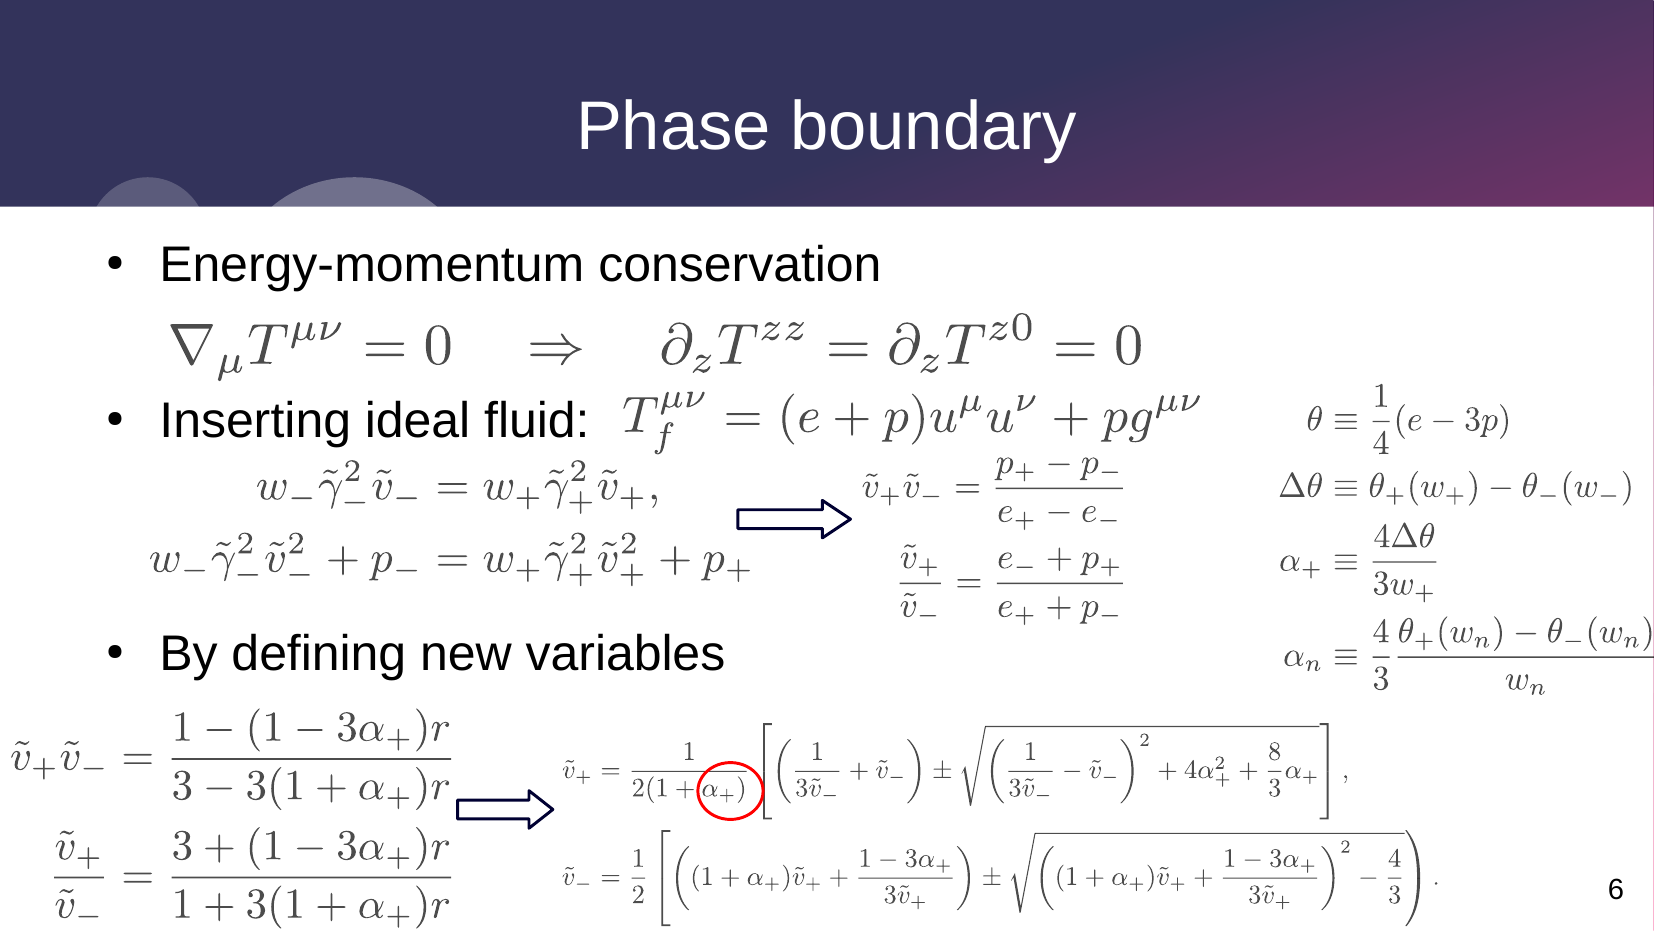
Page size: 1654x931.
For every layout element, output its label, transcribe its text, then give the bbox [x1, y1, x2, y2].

text_box [170, 312, 1141, 382]
text_box [11, 708, 452, 929]
title Phase boundary [88, 44, 1565, 207]
text_box [150, 460, 851, 587]
text_box [862, 457, 1123, 626]
list Energy-momentum conservation Inserting ideal fluid: By defining new variables [88, 236, 1565, 827]
text_box [562, 723, 1438, 927]
text_box [623, 391, 1201, 455]
text_box [457, 790, 553, 829]
text_box [1279, 383, 1654, 695]
